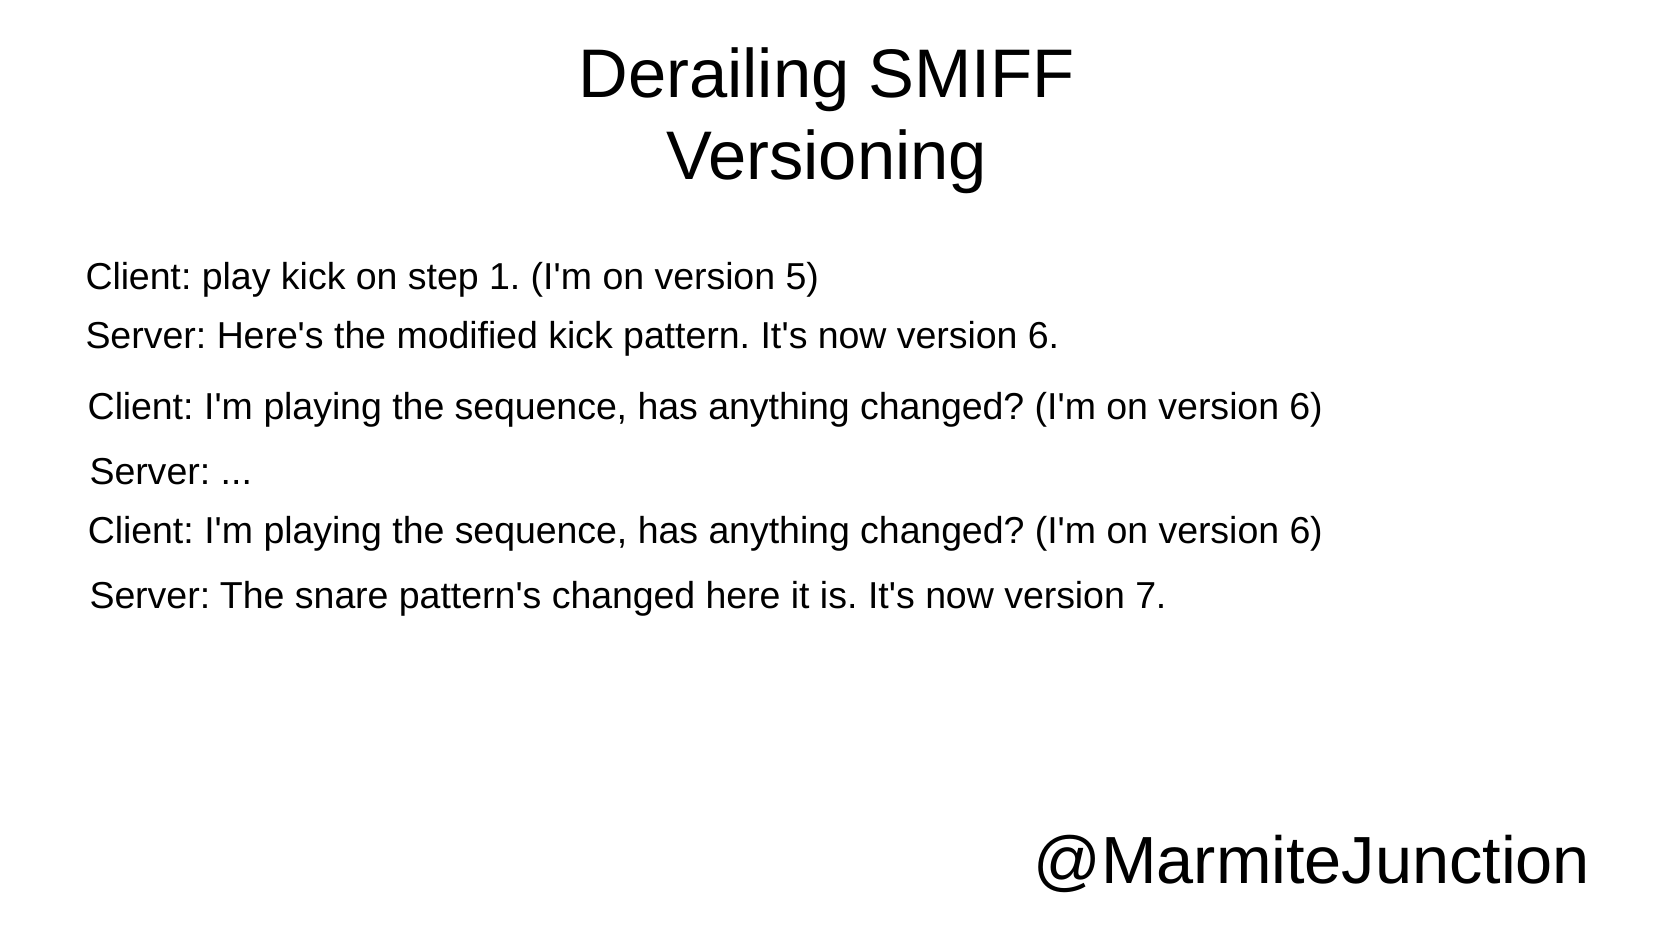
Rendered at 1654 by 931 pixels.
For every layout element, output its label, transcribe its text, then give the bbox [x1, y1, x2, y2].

title Derailing SMIFF [82, 0, 1571, 78]
text_box Server: Here's the modified kick pattern. It's now version 6. [70, 307, 1075, 364]
text_box Server: ... [74, 442, 268, 500]
text_box Client: play kick on step 1. (I'm on version 5) [70, 248, 835, 305]
title Versioning [82, 78, 1571, 234]
text_box Client: I'm playing the sequence, has anything changed? (I'm on version 6) [72, 377, 1339, 435]
text_box @MarmiteJunction [1018, 816, 1654, 906]
text_box Server: The snare pattern's changed here it is. It's now version 7. [74, 566, 1182, 624]
text_box Client: I'm playing the sequence, has anything changed? (I'm on version 6) [73, 501, 1339, 559]
